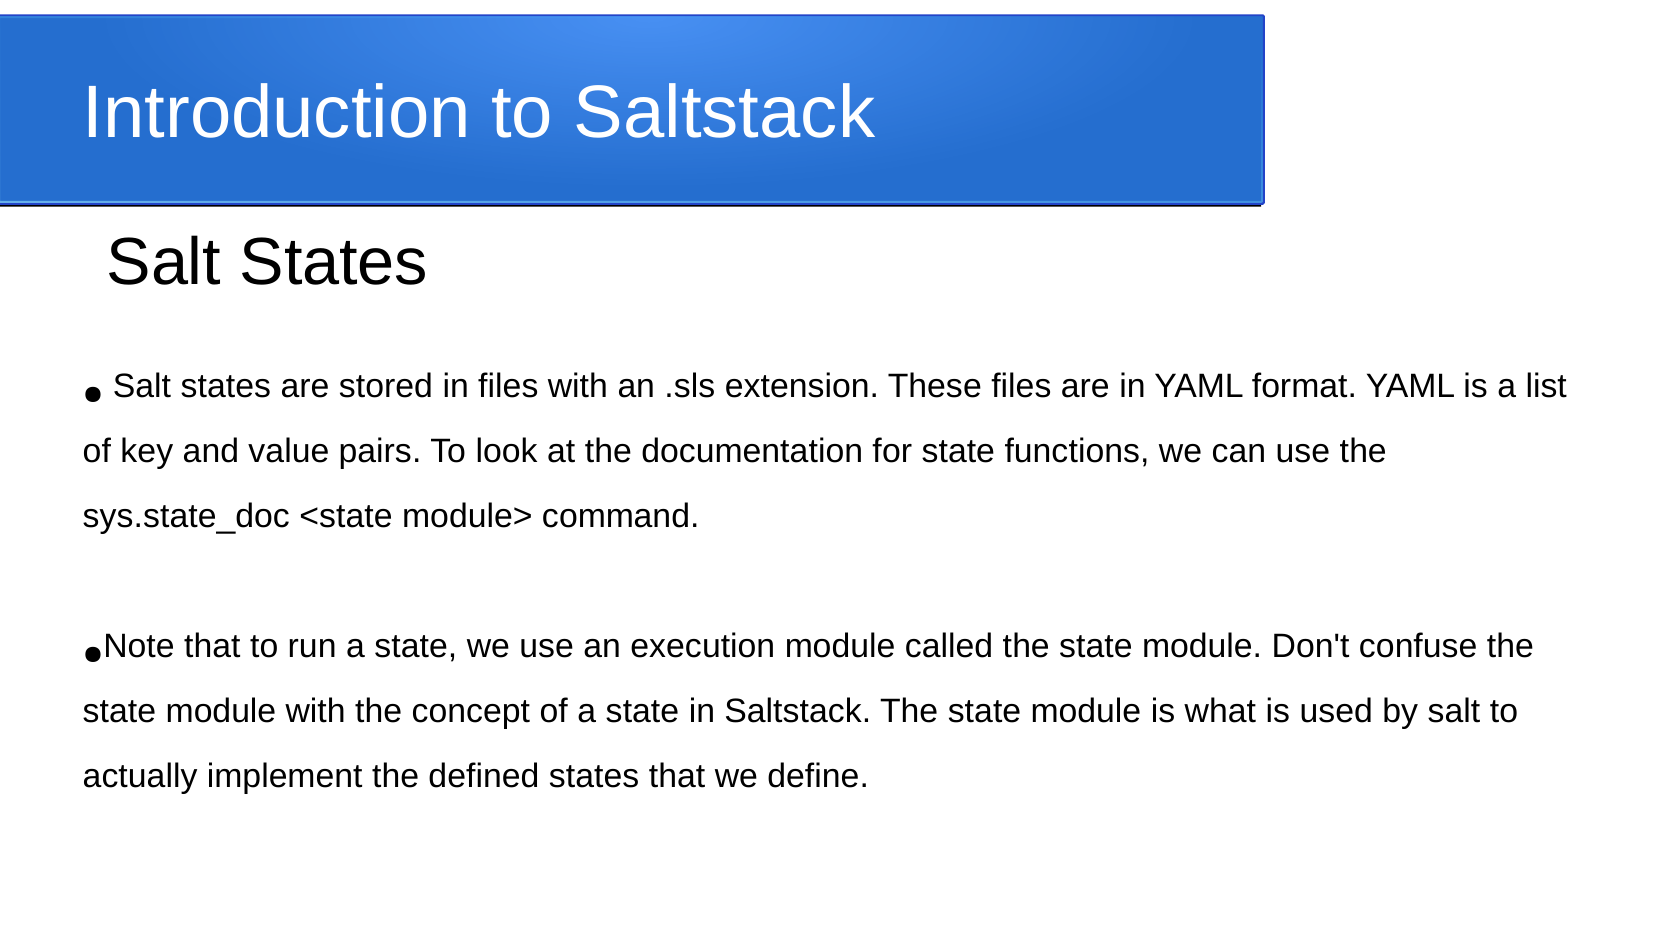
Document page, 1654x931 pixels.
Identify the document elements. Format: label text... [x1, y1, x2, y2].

subtitle Salt States Salt states are stored in files with an .sls extension. These files are in YAML format. YAML is a list of key and value pairs. To look at the documentation for state functions, we can use the sys.state_doc <state module> command. Note that to run a state, we use an execution module called the state module. Don't confuse the state module with the concept of a state in Saltstack. The state module is what is used by salt to actually implement the defined states that we define. [82, 224, 1571, 819]
title Introduction to Saltstack [82, 35, 1235, 189]
